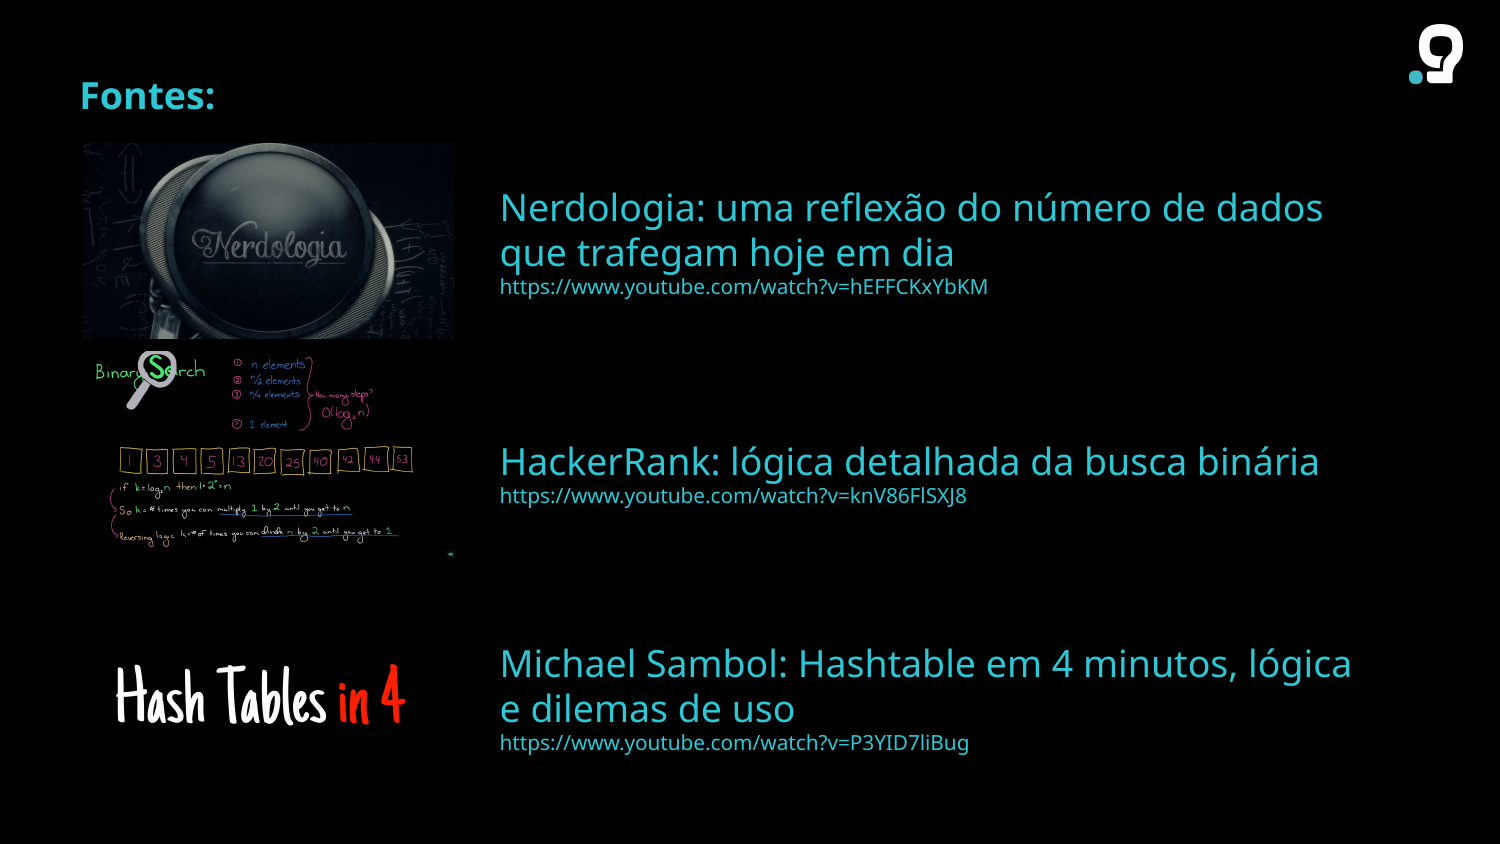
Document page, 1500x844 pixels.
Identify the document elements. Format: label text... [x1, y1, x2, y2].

title Nerdologia: uma reflexão do número de dados que trafegam hoje em dia https://www.youtube.com/watch?v=hEFFCKxYbKM [484, 143, 1348, 339]
picture [83, 143, 454, 339]
picture [64, 587, 454, 807]
title Michael Sambol: Hashtable em 4 minutos, lógica e dilemas de uso https://www.youtube.com/watch?v=P3YID7liBug [484, 611, 1500, 783]
picture [1409, 24, 1463, 84]
text_box Fontes: [64, 56, 557, 133]
picture [83, 351, 459, 562]
title HackerRank: lógica detalhada da busca binária https://www.youtube.com/watch?v=knV86FlSXJ8 [484, 387, 1500, 559]
